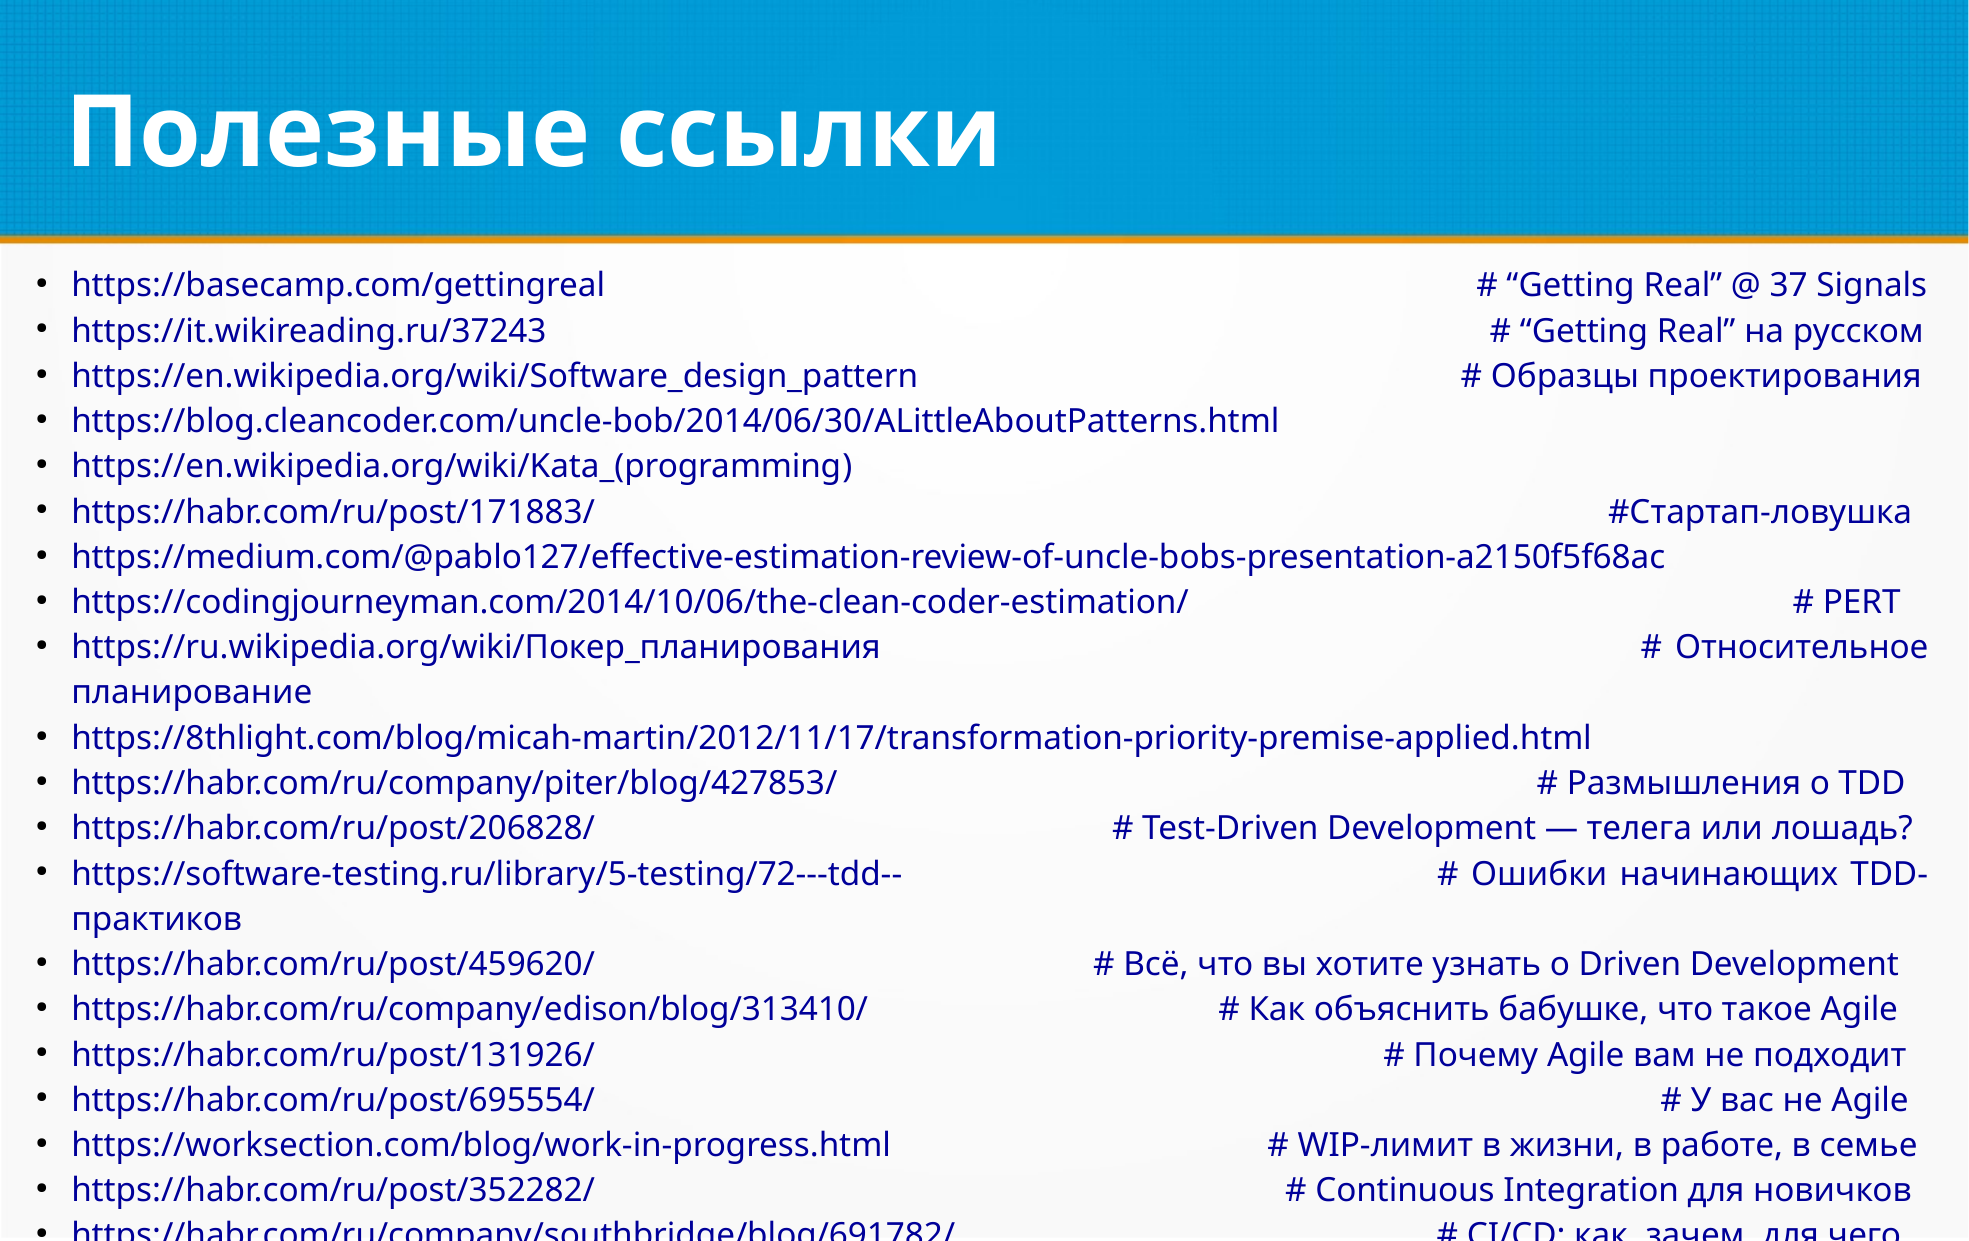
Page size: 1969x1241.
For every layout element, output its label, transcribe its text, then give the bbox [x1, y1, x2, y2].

picture [801, 1230, 811, 1241]
picture [409, 1230, 419, 1241]
picture [440, 1230, 449, 1241]
picture [461, 1230, 471, 1241]
picture [781, 1230, 791, 1241]
picture [700, 1230, 710, 1241]
picture [315, 1230, 324, 1241]
picture [618, 1230, 627, 1241]
picture [680, 1230, 690, 1241]
picture [1706, 1230, 1715, 1235]
picture [77, 1230, 86, 1241]
picture [909, 1235, 919, 1241]
picture [1788, 1231, 1794, 1241]
picture [1768, 1230, 1774, 1241]
picture [852, 1224, 861, 1235]
picture [564, 1230, 574, 1241]
picture [304, 1230, 312, 1241]
picture [1538, 1225, 1551, 1241]
picture [833, 1233, 843, 1241]
text_box Полезные ссылки [59, 55, 1902, 200]
picture [1853, 1230, 1862, 1235]
picture [230, 1230, 240, 1241]
picture [500, 1230, 509, 1241]
picture [1804, 1231, 1813, 1236]
picture [909, 1224, 918, 1232]
picture [121, 1230, 131, 1241]
picture [638, 1230, 648, 1241]
picture [191, 1230, 200, 1241]
picture [283, 1230, 293, 1241]
picture [0, 233, 1969, 1241]
picture [1885, 1230, 1895, 1241]
picture [429, 1230, 437, 1241]
text_box https://basecamp.com/gettingreal # “Getting Real” @ 37 Signals https://it.wikireading.ru/37243 # “Getting Real” на русском https://en.wikipedia.org/wiki/Software_design_pattern # Образцы проектирования https://blog.cleancoder.com/uncle-bob/2014/06/30/ALittleAboutPatterns.html https://en.wikipedia.org/wiki/Kata_(programming) https://habr.com/ru/post/171883/ #Стартап-ловушка https://medium.com/@pablo127/effective-estimation-review-of-uncle-bobs-presentation-a2150f5f68ac https://codingjourneyman.com/2014/10/06/the-clean-coder-estimation/ # PERT https://ru.wikipedia.org/wiki/Покер_планирования # Относительное планирование https://8thlight.com/blog/micah-martin/2012/11/17/transformation-priority-premise-applied.html https://habr.com/ru/company/piter/blog/427853/ # Размышления о TDD https://habr.com/ru/post/206828/ # Test-Driven Development — телега или лошадь? https://software-testing.ru/library/5-testing/72---tdd-- # Ошибки начинающих TDD-практиков https://habr.com/ru/post/459620/ # Всё, что вы хотите узнать о Driven Development https://habr.com/ru/company/edison/blog/313410/ # Как объяснить бабушке, что такое Agile https://habr.com/ru/post/131926/ # Почему Agile вам не подходит https://habr.com/ru/post/695554/ # У вас не Agile https://worksection.com/blog/work-in-progress.html # WIP-лимит в жизни, в работе, в семье https://habr.com/ru/post/352282/ # Continuous Integration для новичков https://habr.com/ru/company/southbridge/blog/691782/ # CI/CD: как, зачем, для чего https://lifehacker.ru/cennyj-sotrudnik/ # 5 установок, которые отличают ценных сотрудников от обычных [30, 255, 1937, 1208]
picture [721, 1230, 730, 1235]
picture [753, 1230, 763, 1241]
